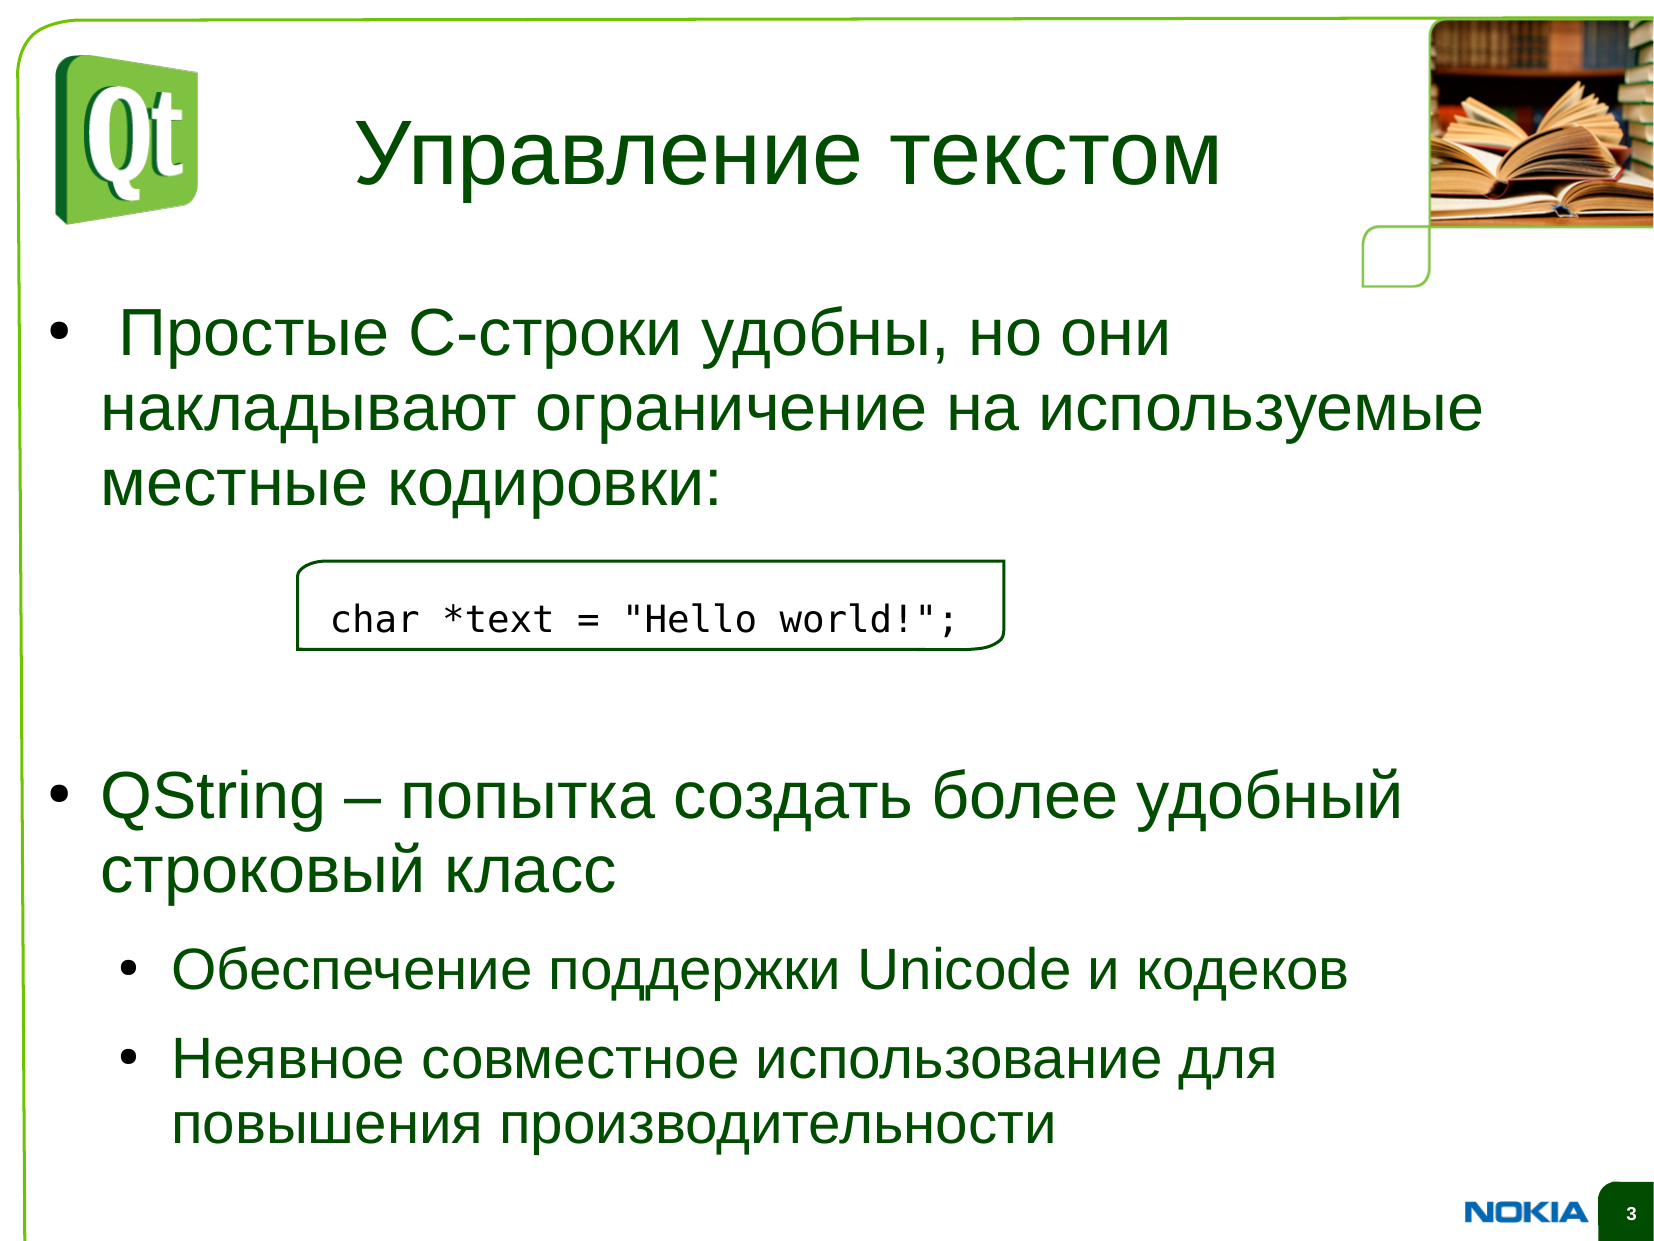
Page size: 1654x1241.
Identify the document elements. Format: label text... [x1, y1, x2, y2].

title Управление текстом [251, 49, 1327, 257]
picture [1338, 7, 1654, 308]
picture [1465, 1201, 1589, 1223]
list Простые С-строки удобны, но они накладывают ограничение на используемые местные кодировки: QString – попытка создать более удобный строковый класс Обеспечение поддержки Unicode и кодеков Неявное совместное использование для повышения производительности [29, 295, 1518, 1155]
picture [55, 55, 198, 225]
text_box char *text = "Hello world!"; [314, 590, 975, 648]
